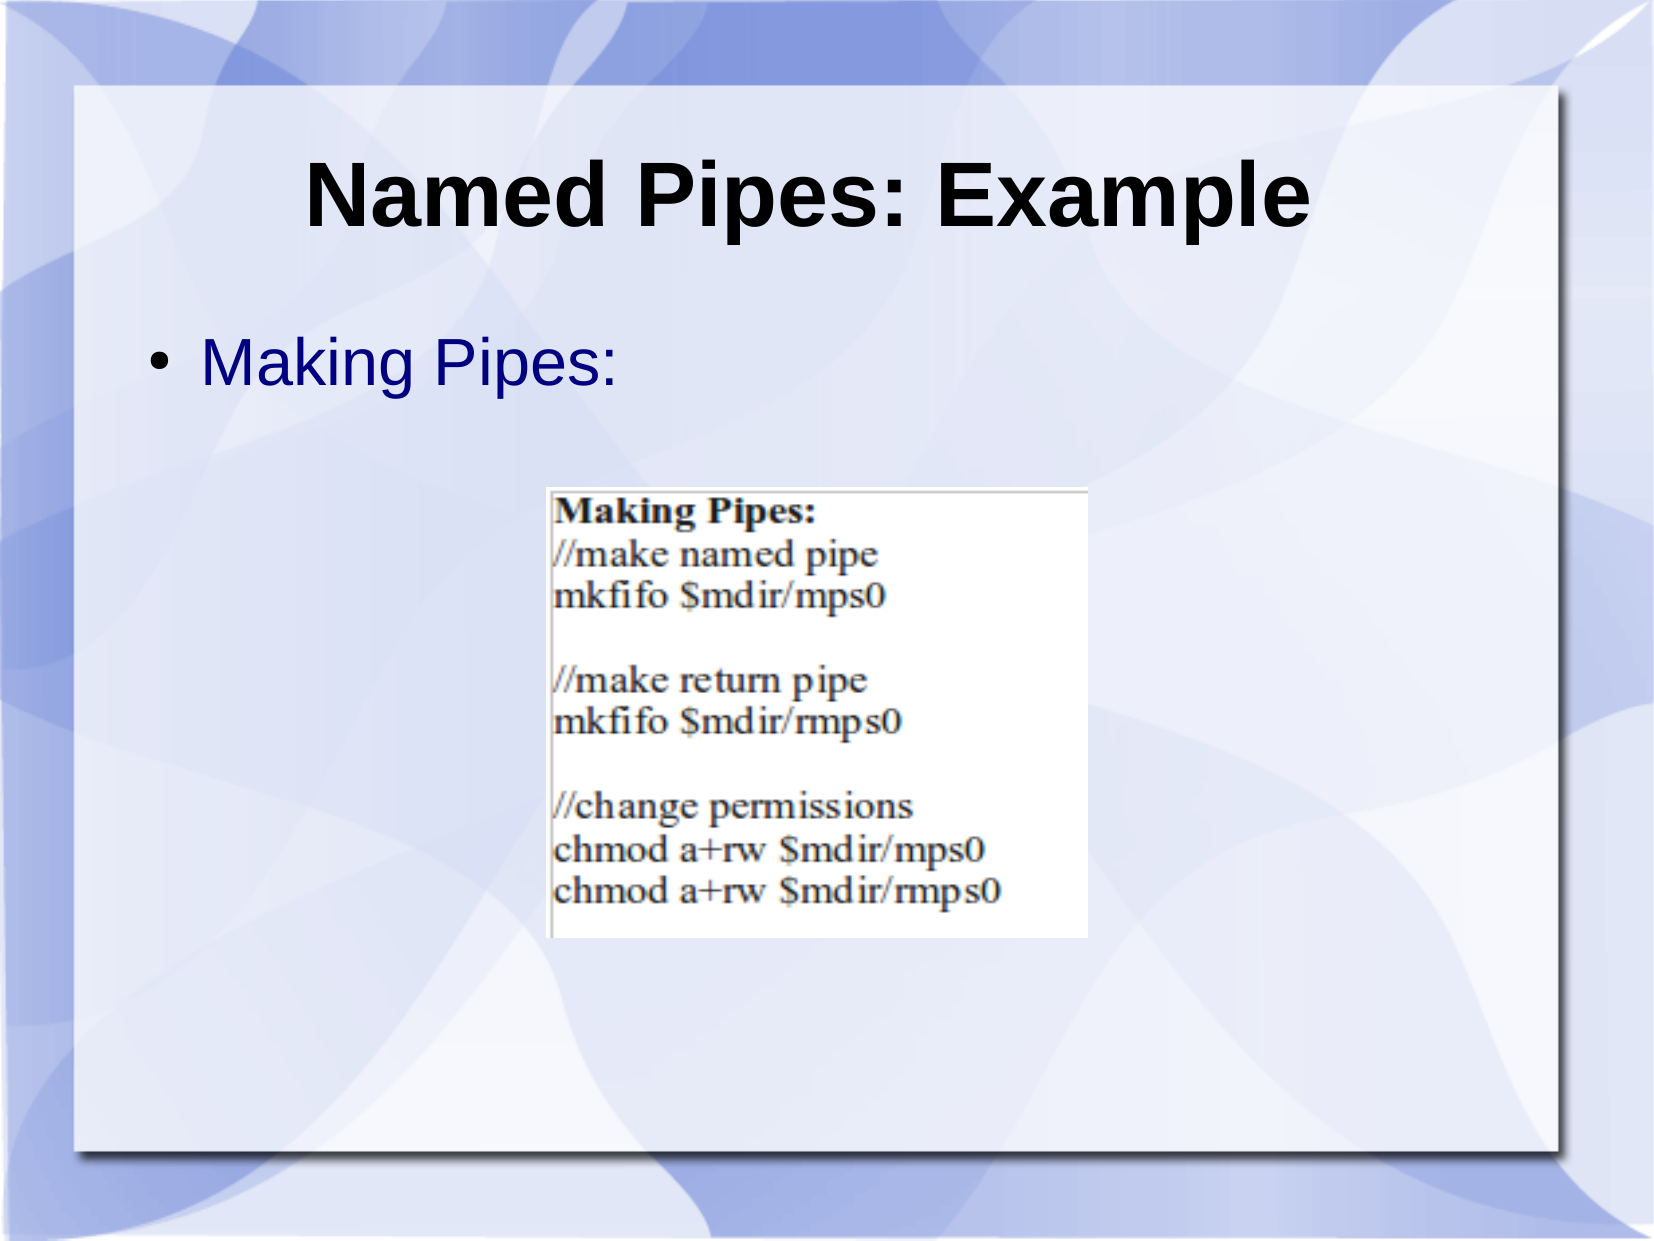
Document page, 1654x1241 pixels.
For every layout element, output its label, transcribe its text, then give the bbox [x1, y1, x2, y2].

title Named Pipes: Example [82, 98, 1536, 291]
picture [0, 0, 1654, 1241]
list Making Pipes: [129, 324, 1489, 960]
